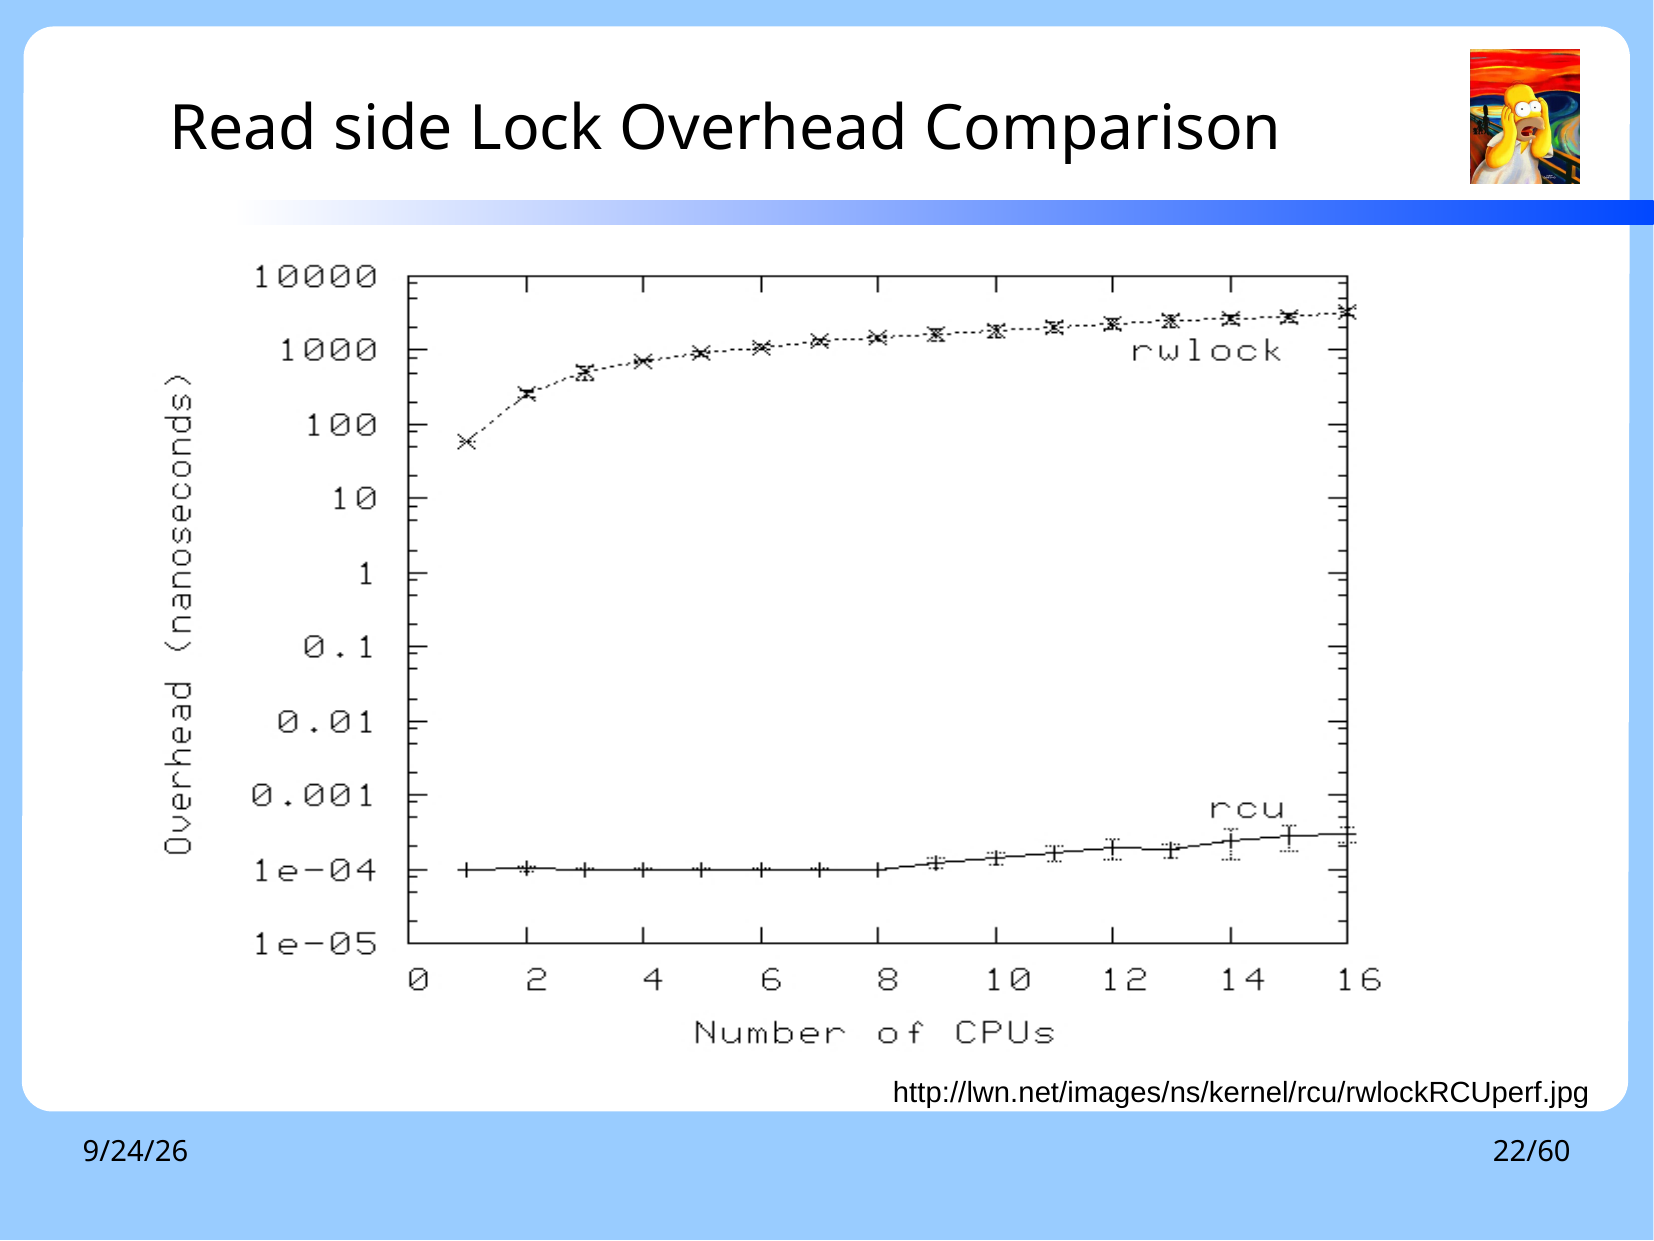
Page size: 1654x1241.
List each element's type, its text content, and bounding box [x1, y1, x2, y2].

picture [1470, 49, 1580, 184]
picture [137, 233, 1421, 1052]
text_box http://lwn.net/images/ns/kernel/rcu/rwlockRCUperf.jpg [878, 1069, 1623, 1126]
title Read side Lock Overhead Comparison [82, 49, 1371, 201]
